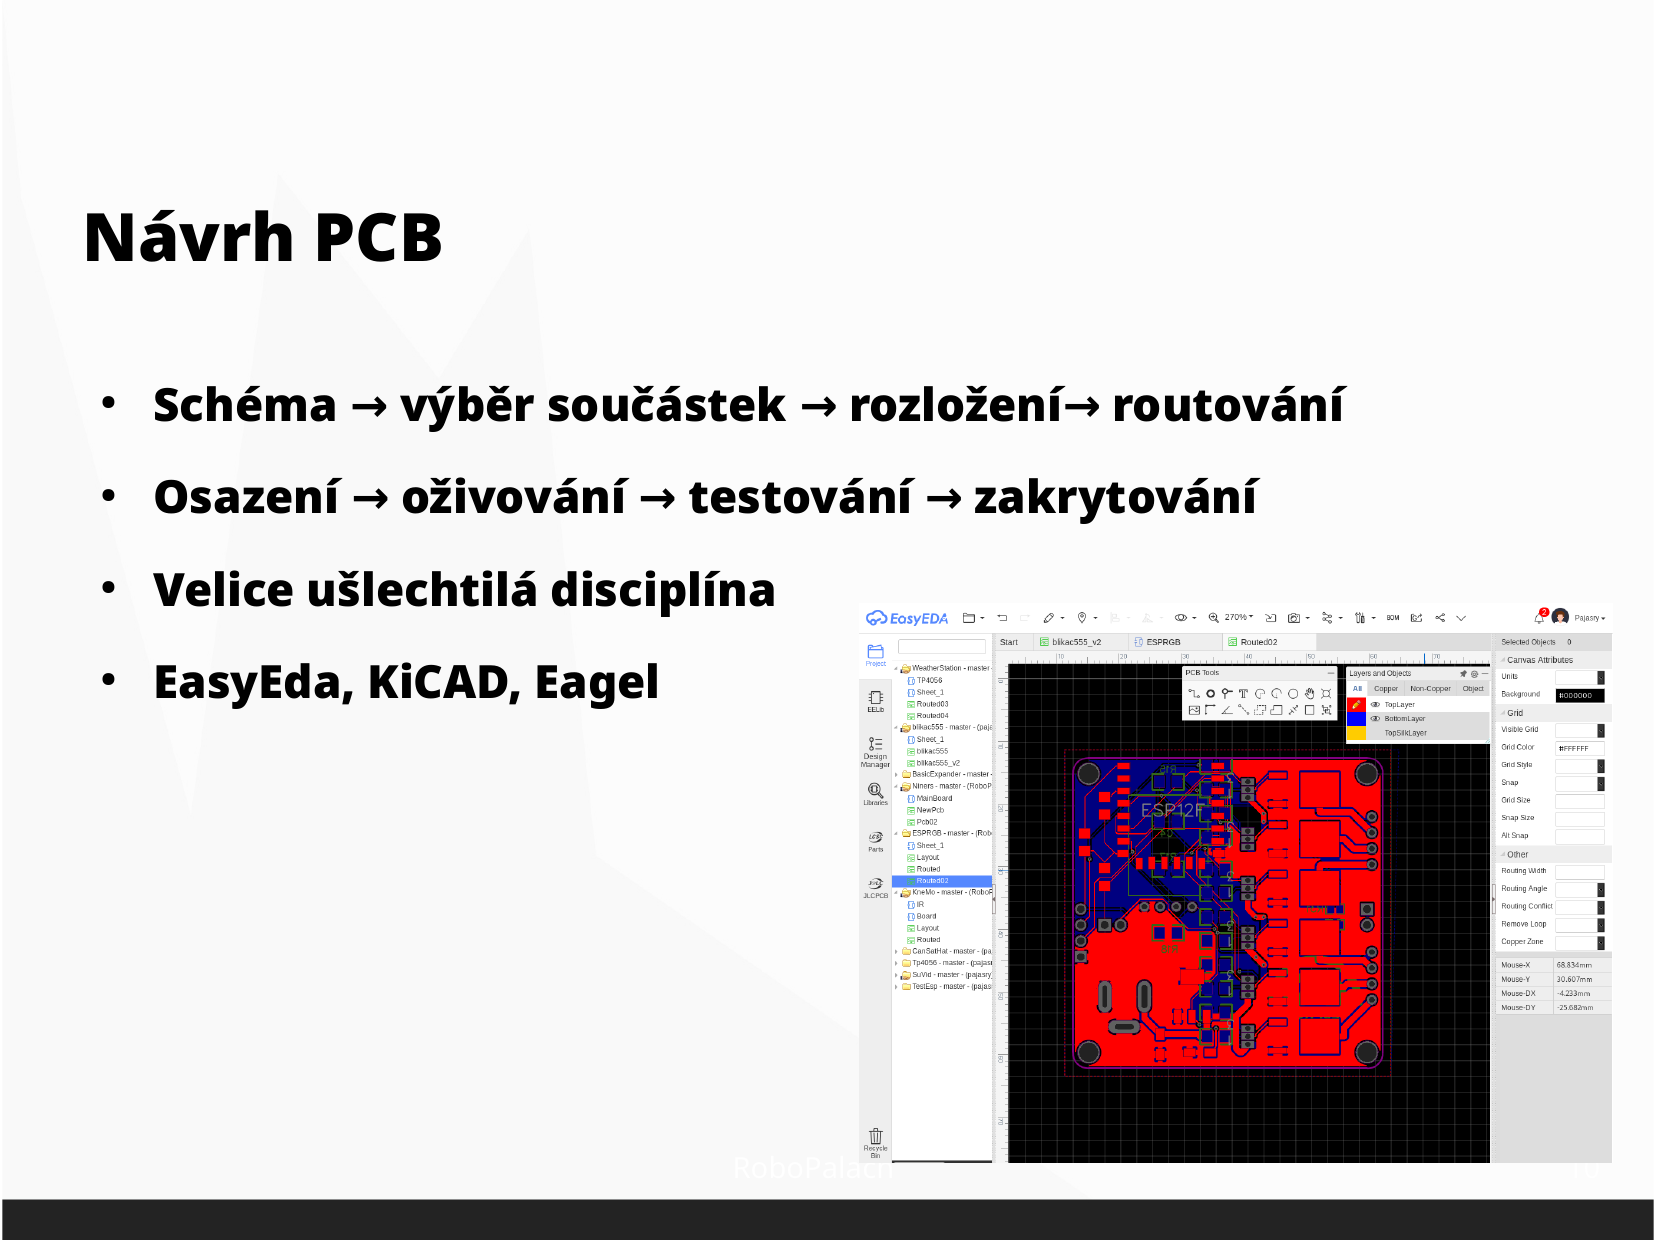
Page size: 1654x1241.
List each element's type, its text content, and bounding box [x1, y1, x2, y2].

title Návrh PCB [82, 132, 1571, 340]
list Schéma → výběr součástek → rozložení→ routování Osazení → oživování → testování → zakrytování Velice ušlechtilá disciplína EasyEda, KiCAD, Eagel [82, 372, 1571, 1093]
picture [2, 0, 1654, 1241]
